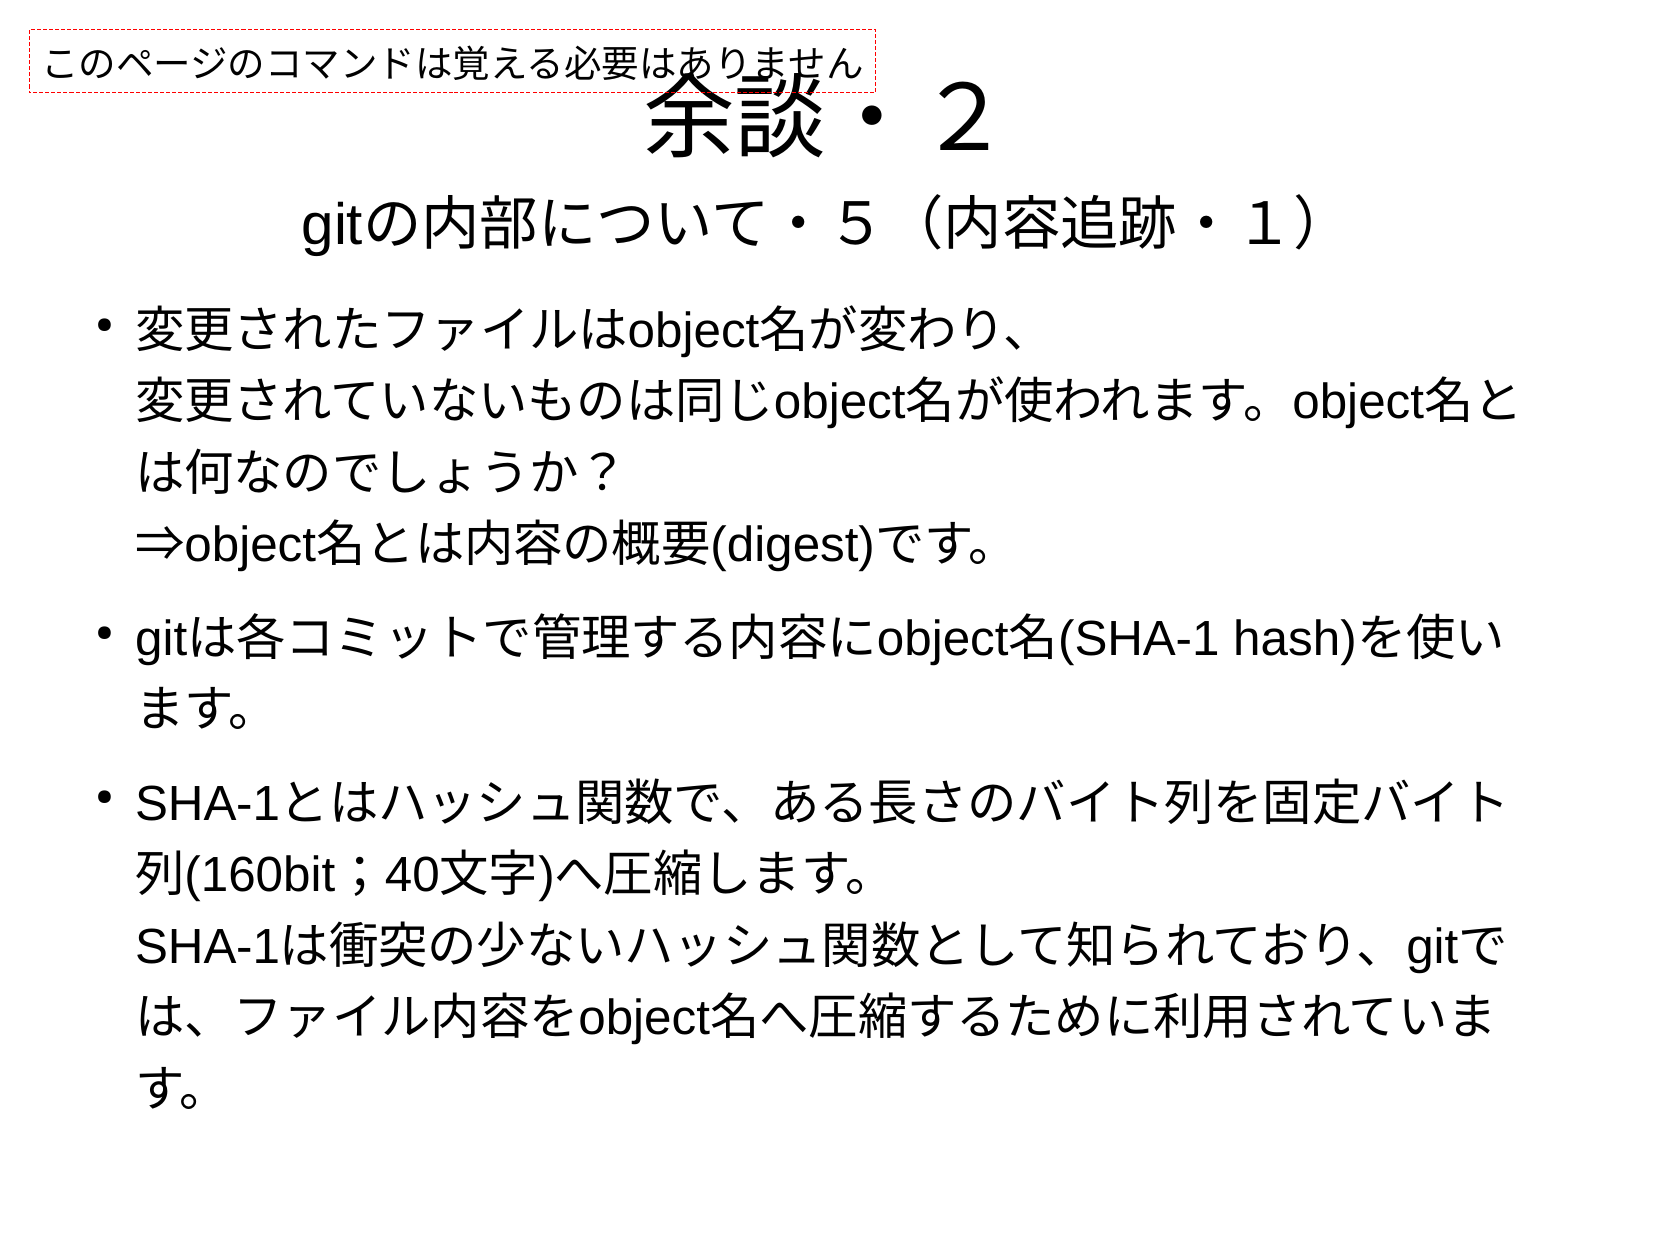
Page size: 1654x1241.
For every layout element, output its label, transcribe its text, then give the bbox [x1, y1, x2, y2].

text_box このページのコマンドは覚える必要はありません [29, 29, 810, 76]
list 変更されたファイルはobject名が変わり、 変更されていないものは同じobject名が使われます。object名とは何なのでしょうか？ ⇒object名とは内容の概要(digest)です。 gitは各コミットで管理する内容にobject名(SHA-1 hash)を使います。 SHA-1とはハッシュ関数で、ある長さのバイト列を固定バイト列(160bit；40文字)へ圧縮します。 SHA-1は衝突の少ないハッシュ関数として知られており、gitでは、ファイル内容をobject名へ圧縮するために利用されています。 [82, 290, 1538, 1193]
title 余談・２ gitの内部について・５（内容追跡・１） [82, 49, 1571, 257]
